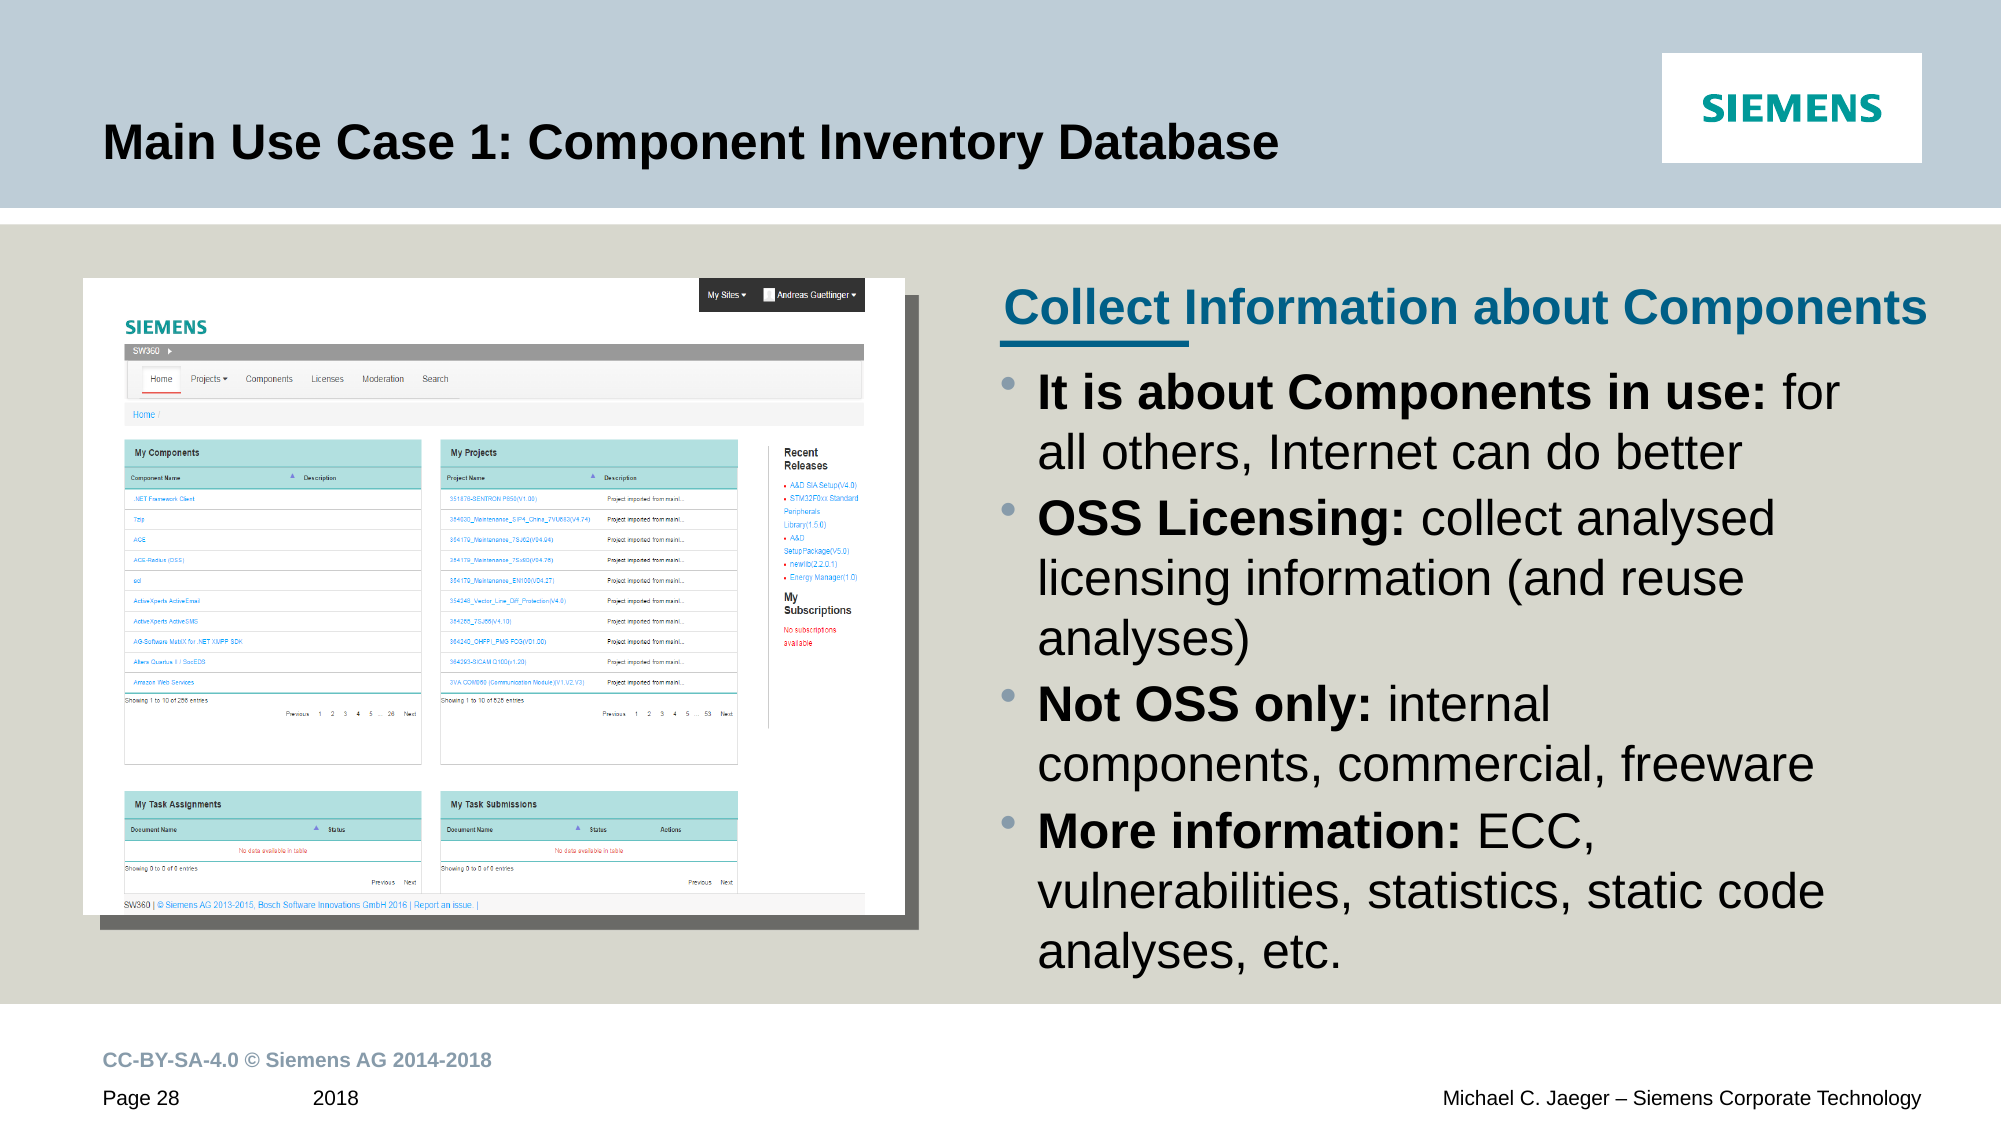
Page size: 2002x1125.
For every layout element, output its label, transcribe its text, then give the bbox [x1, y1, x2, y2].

text_box It is about Components in use: for all others, Internet can do better OSS Licensing: collect analysed licensing information (and reuse analyses) Not OSS only: internal components, commercial, freeware More information: ECC, vulnerabilities, statistics, static code analyses, etc. [999, 359, 1848, 979]
title Main Use Case 1: Component Inventory Database [0, 0, 2001, 208]
picture [83, 278, 905, 915]
text_box Collect Information about Components [1003, 273, 1930, 335]
text_box [0, 224, 2001, 1004]
